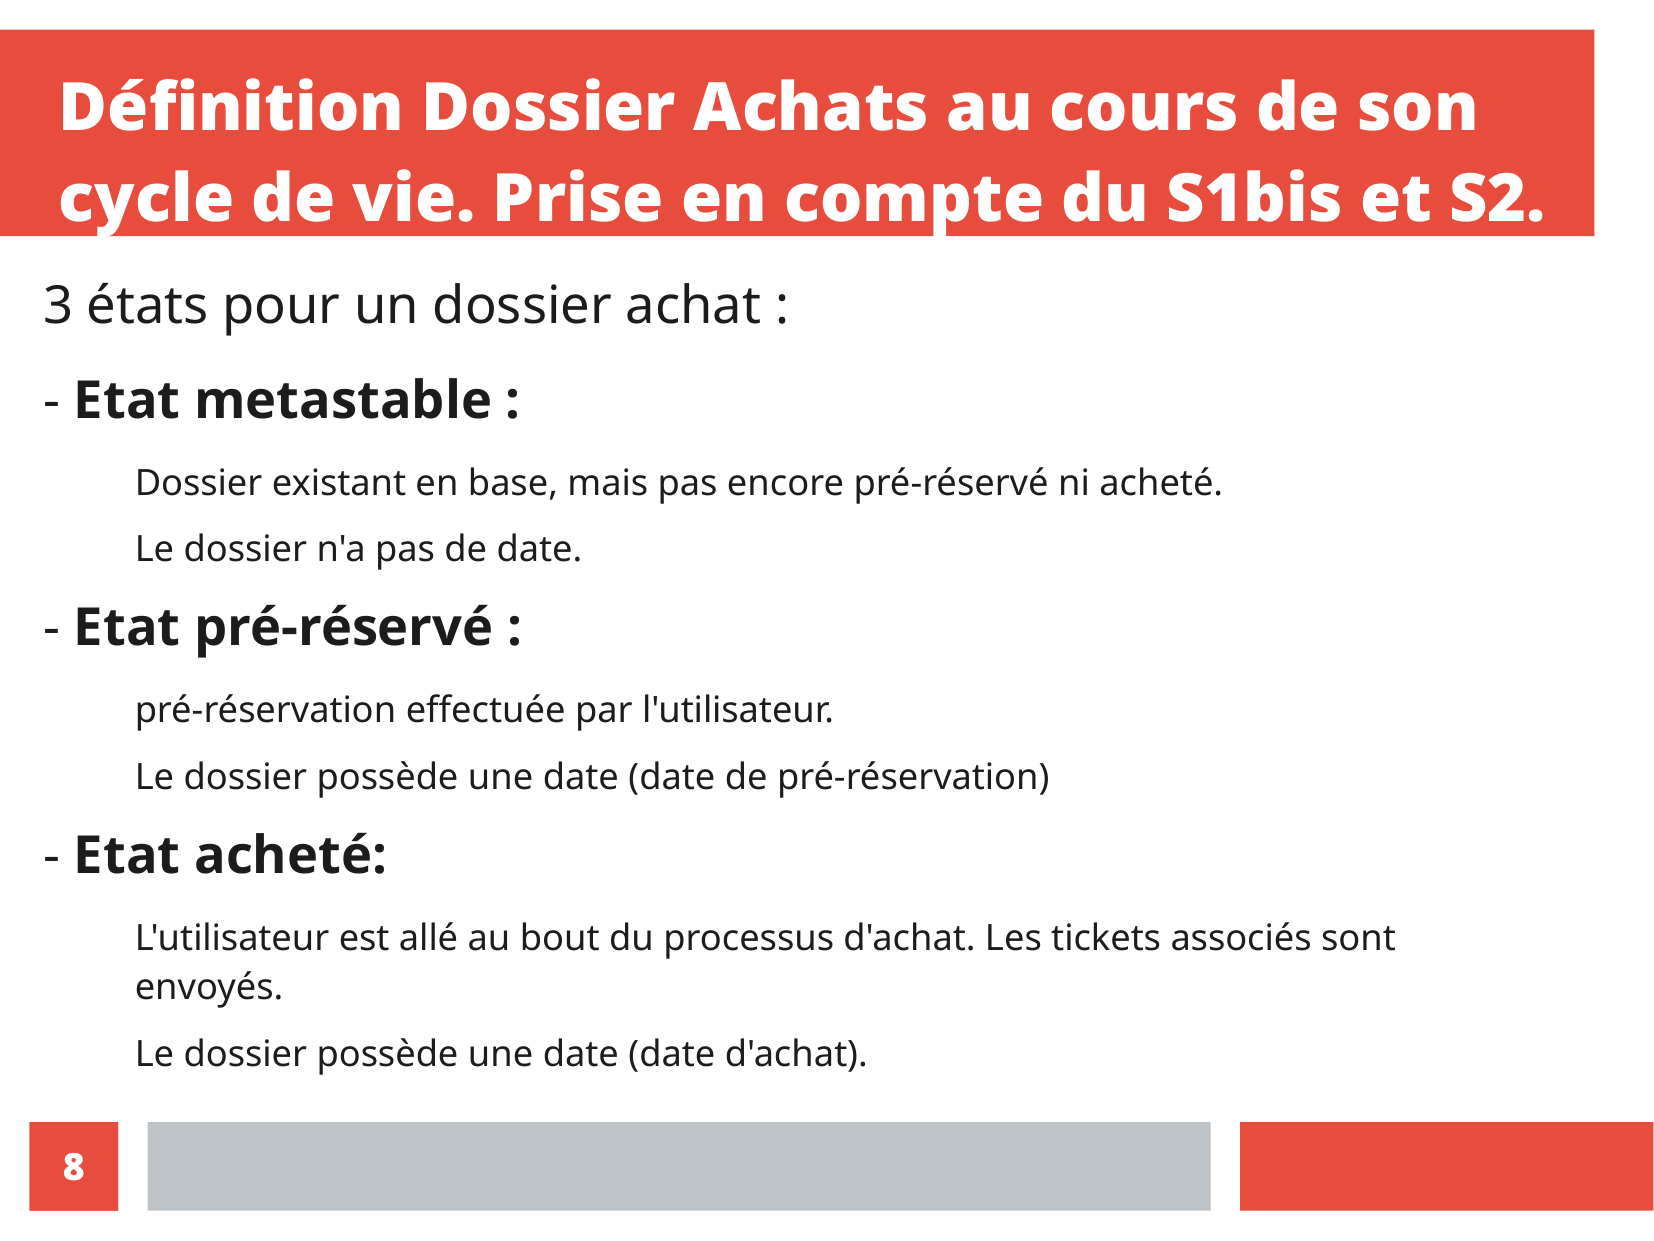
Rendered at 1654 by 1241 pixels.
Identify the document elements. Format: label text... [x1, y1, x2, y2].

title Définition Dossier Achats au cours de son cycle de vie. Prise en compte du S1bis et S2. [59, 59, 1595, 207]
list 3 états pour un dossier achat : - Etat metastable : Dossier existant en base, mais pas encore pré-réservé ni acheté. Le dossier n'a pas de date. - Etat pré-réservé : pré-réservation effectuée par l'utilisateur. Le dossier possède une date (date de pré-réservation) - Etat acheté: L'utilisateur est allé au bout du processus d'achat. Les tickets associés sont envoyés. Le dossier possède une date (date d'achat). [43, 267, 1550, 1087]
